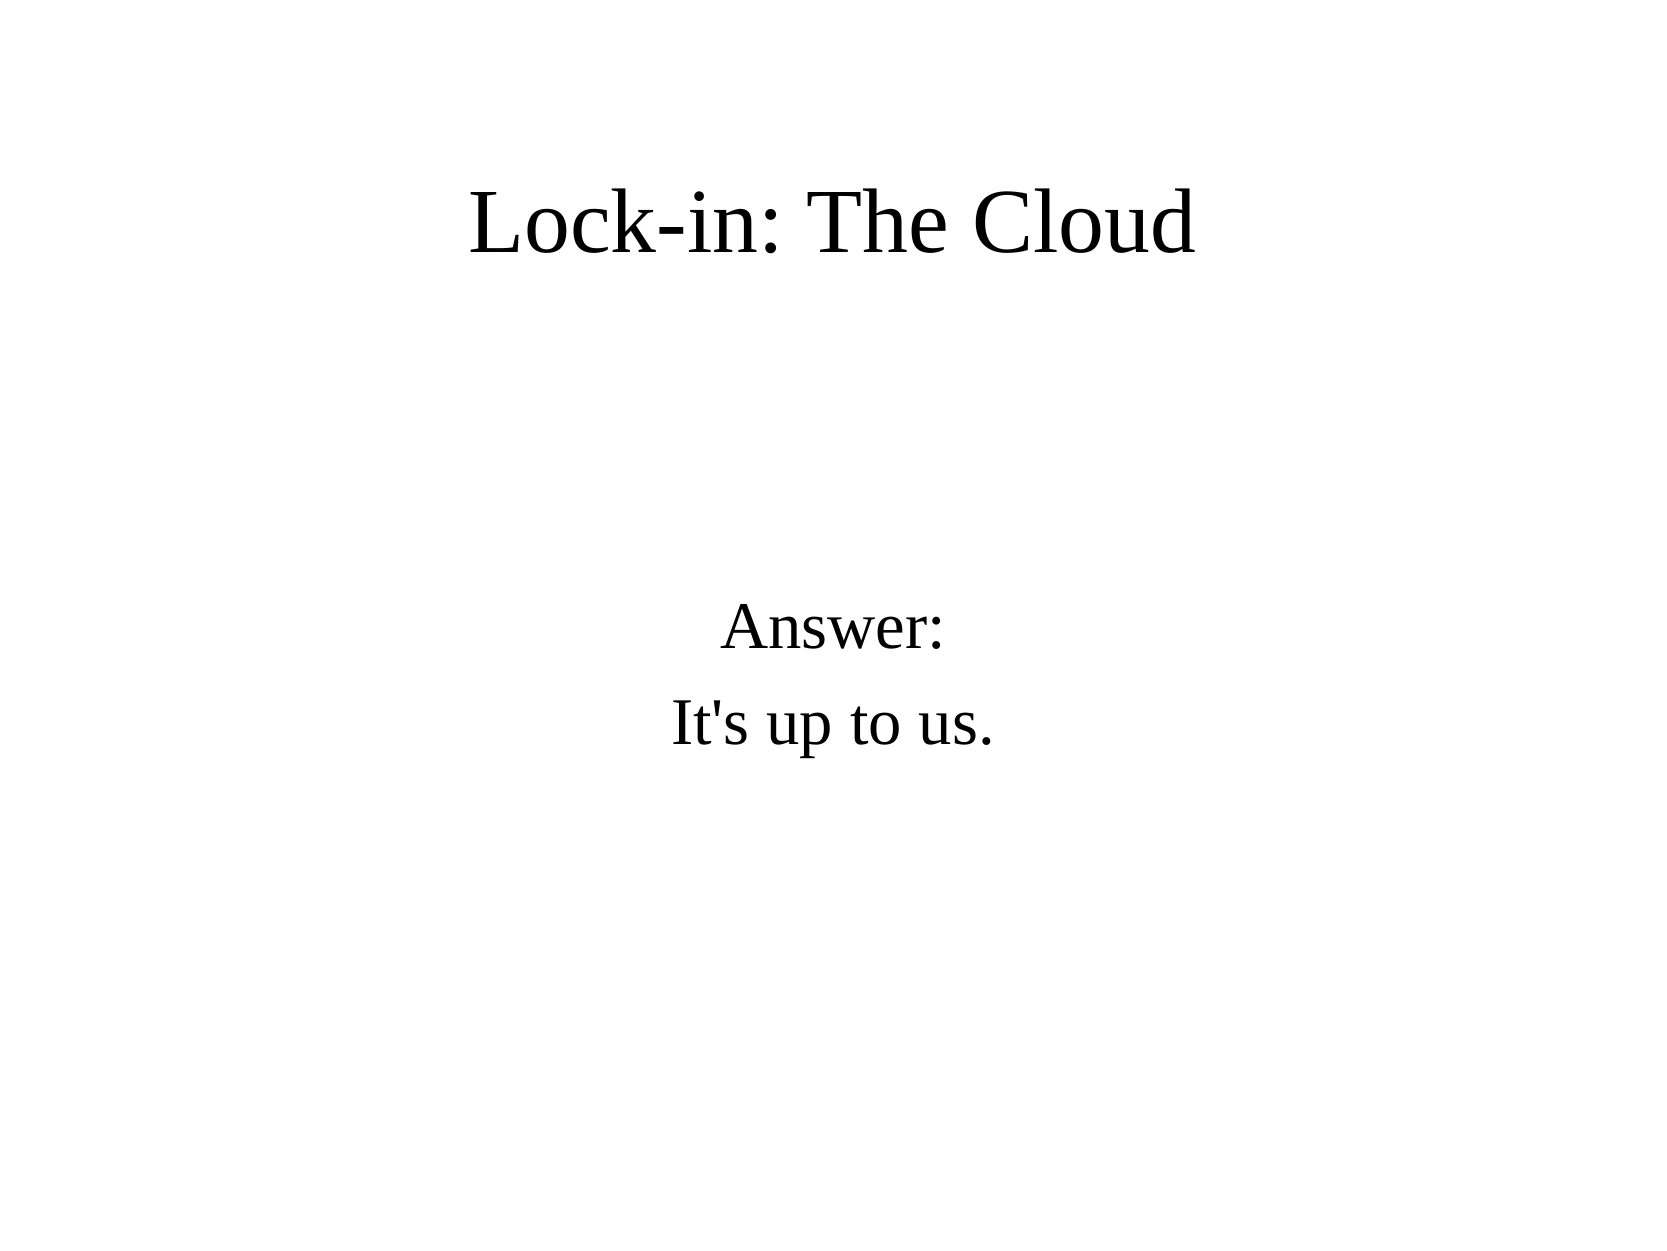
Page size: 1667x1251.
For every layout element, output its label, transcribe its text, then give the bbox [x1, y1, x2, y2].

subtitle Answer: It's up to us. [124, 110, 1542, 1230]
